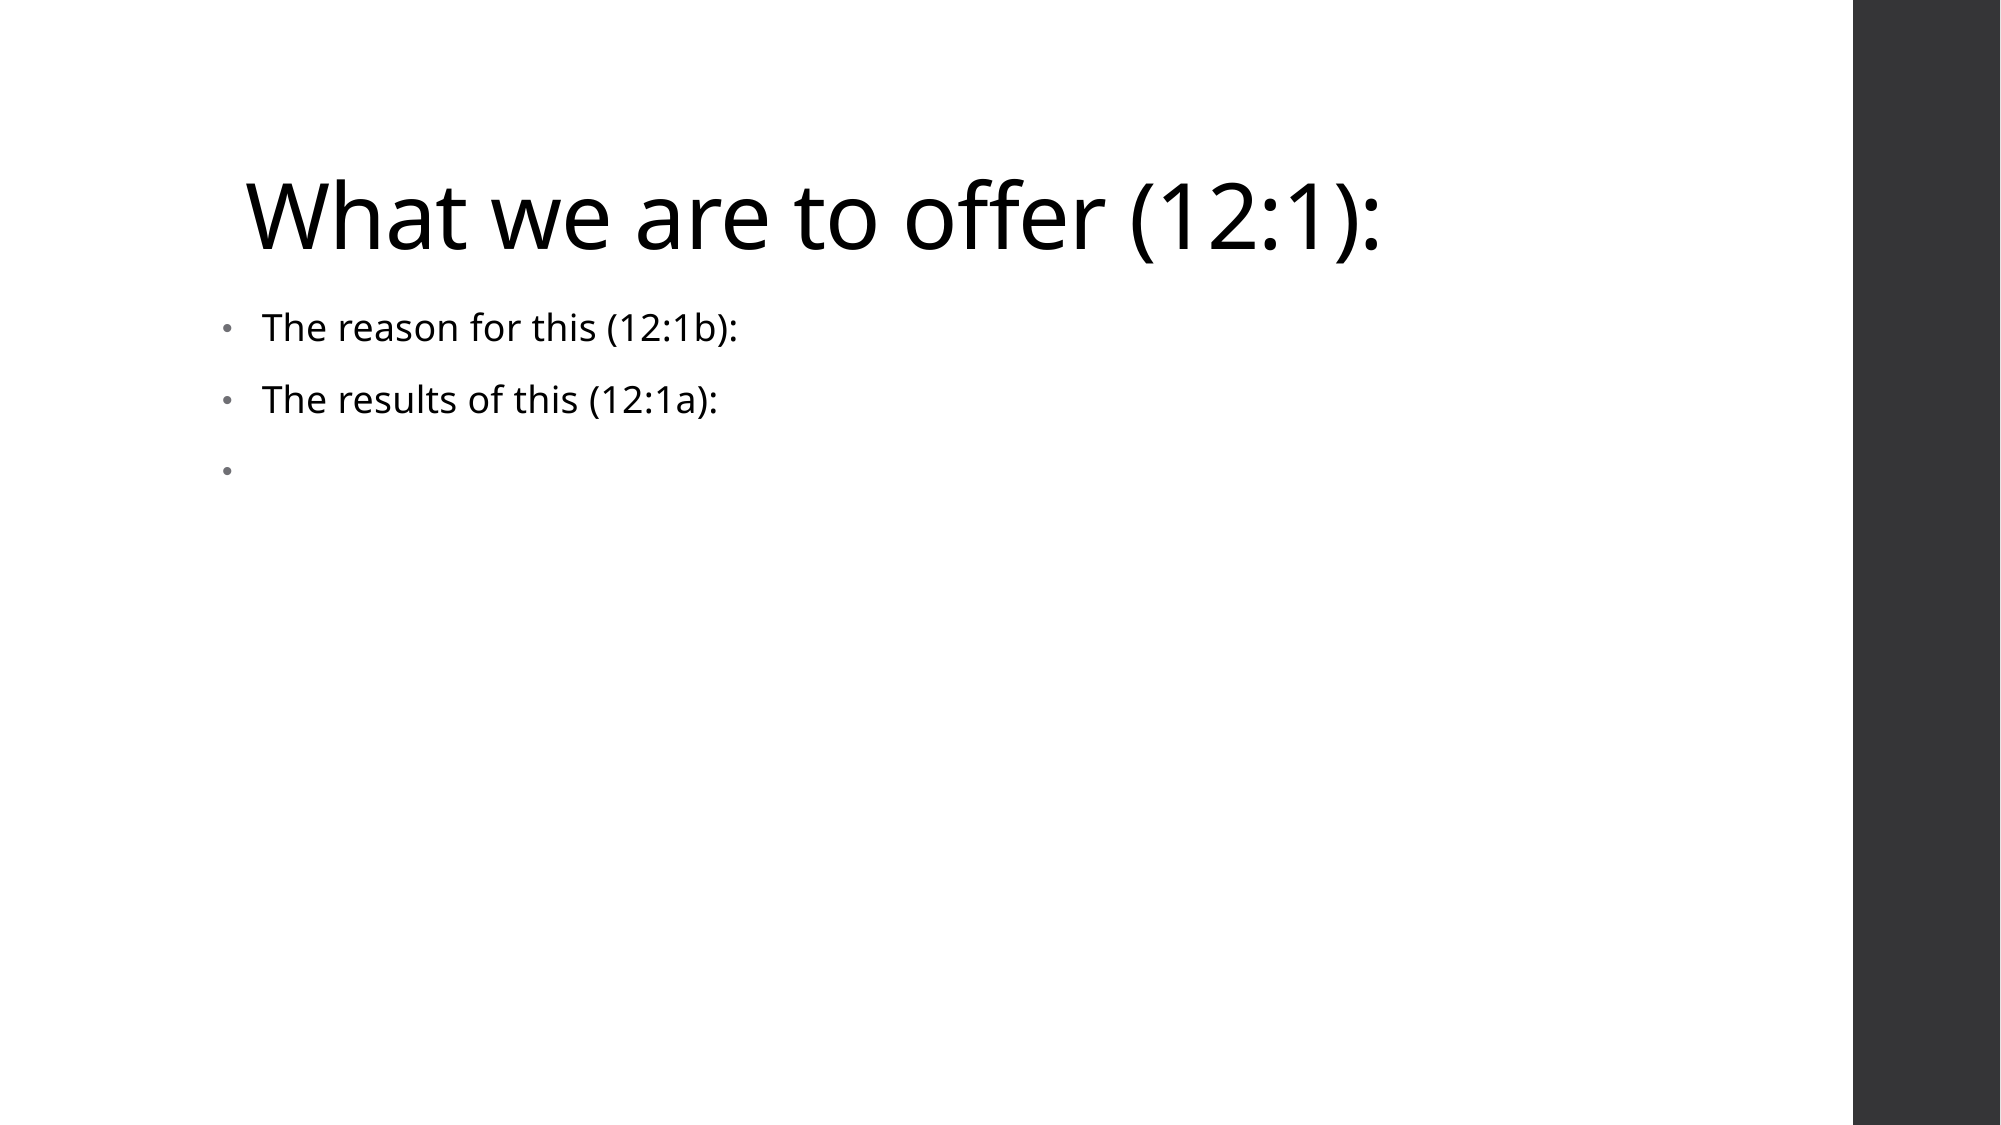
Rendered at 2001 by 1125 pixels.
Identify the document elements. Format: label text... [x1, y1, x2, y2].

title What we are to offer (12:1): [206, 60, 1797, 278]
list The reason for this (12:1b): The results of this (12:1a): [206, 299, 1617, 1014]
